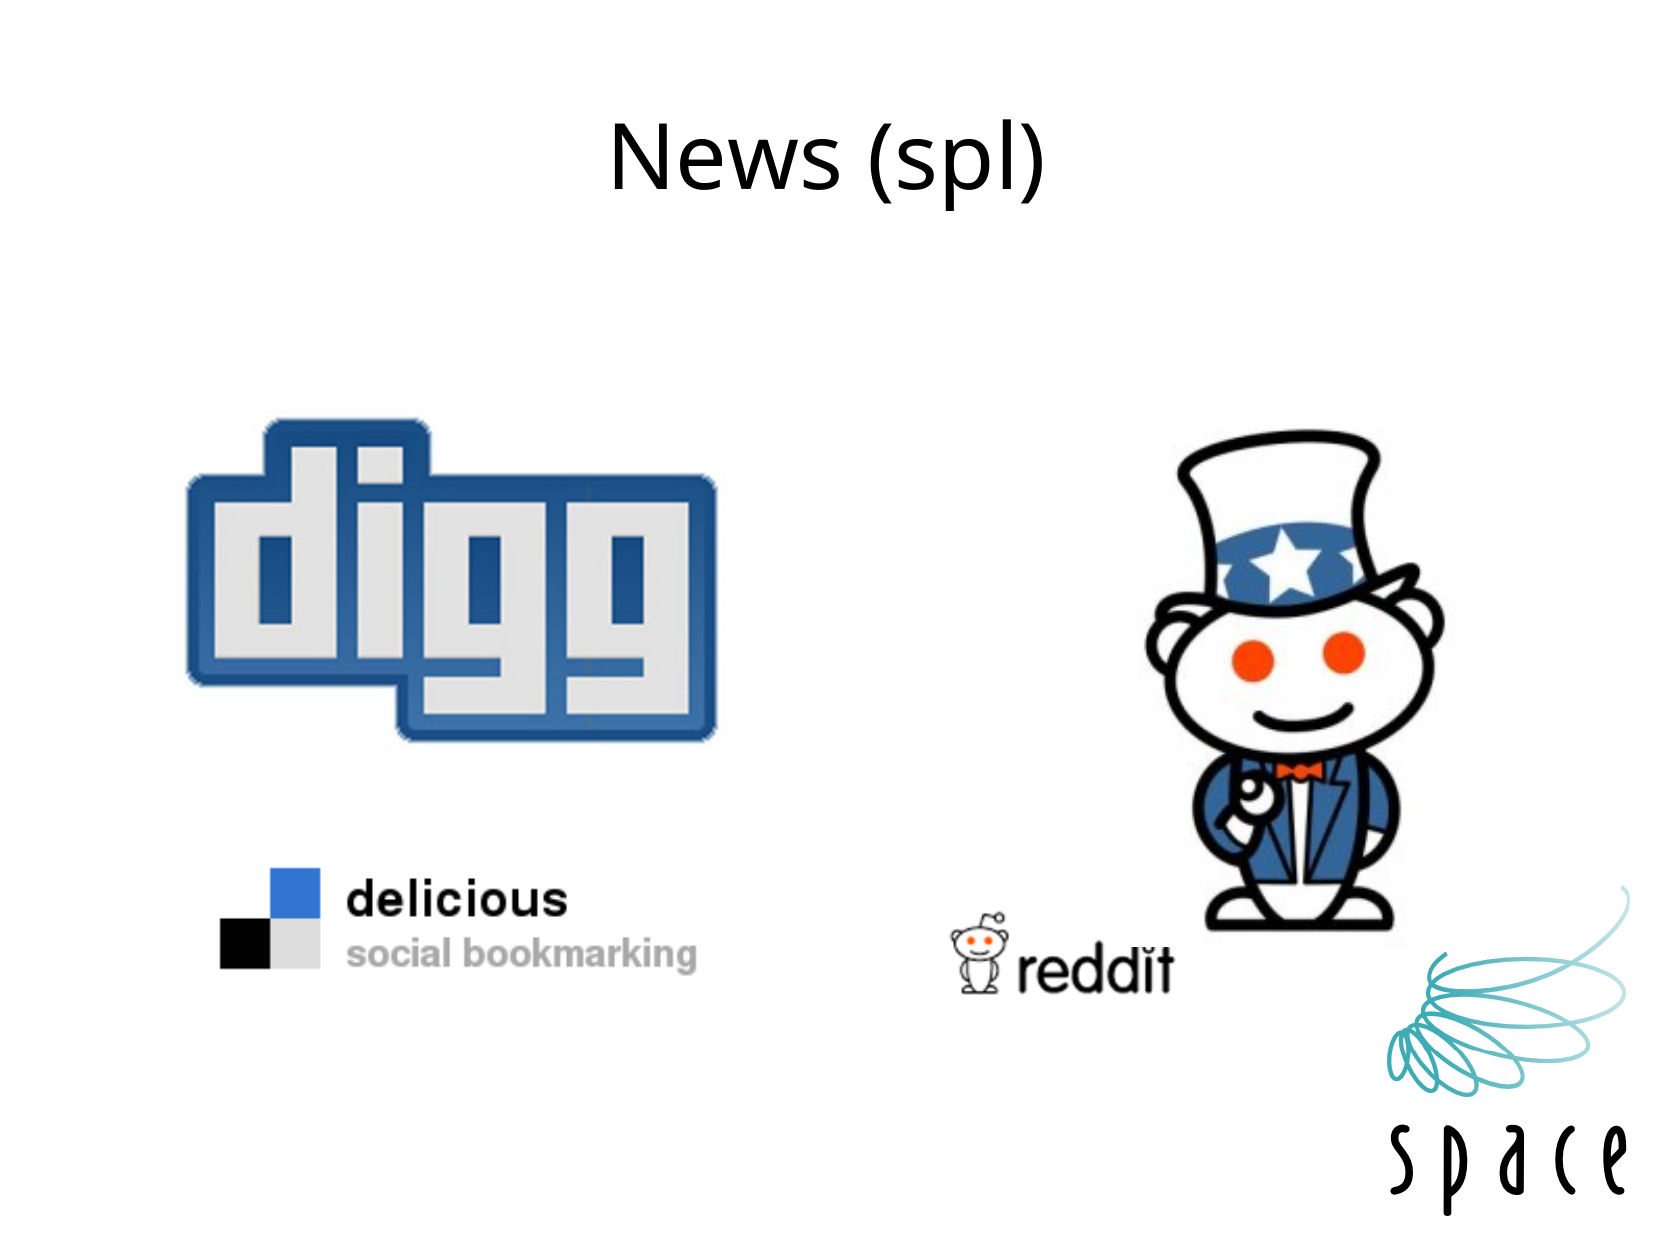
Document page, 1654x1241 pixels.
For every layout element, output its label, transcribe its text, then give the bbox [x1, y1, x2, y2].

title News (spl)‏ [82, 56, 1571, 249]
picture [946, 413, 1630, 1216]
picture [88, 323, 808, 982]
